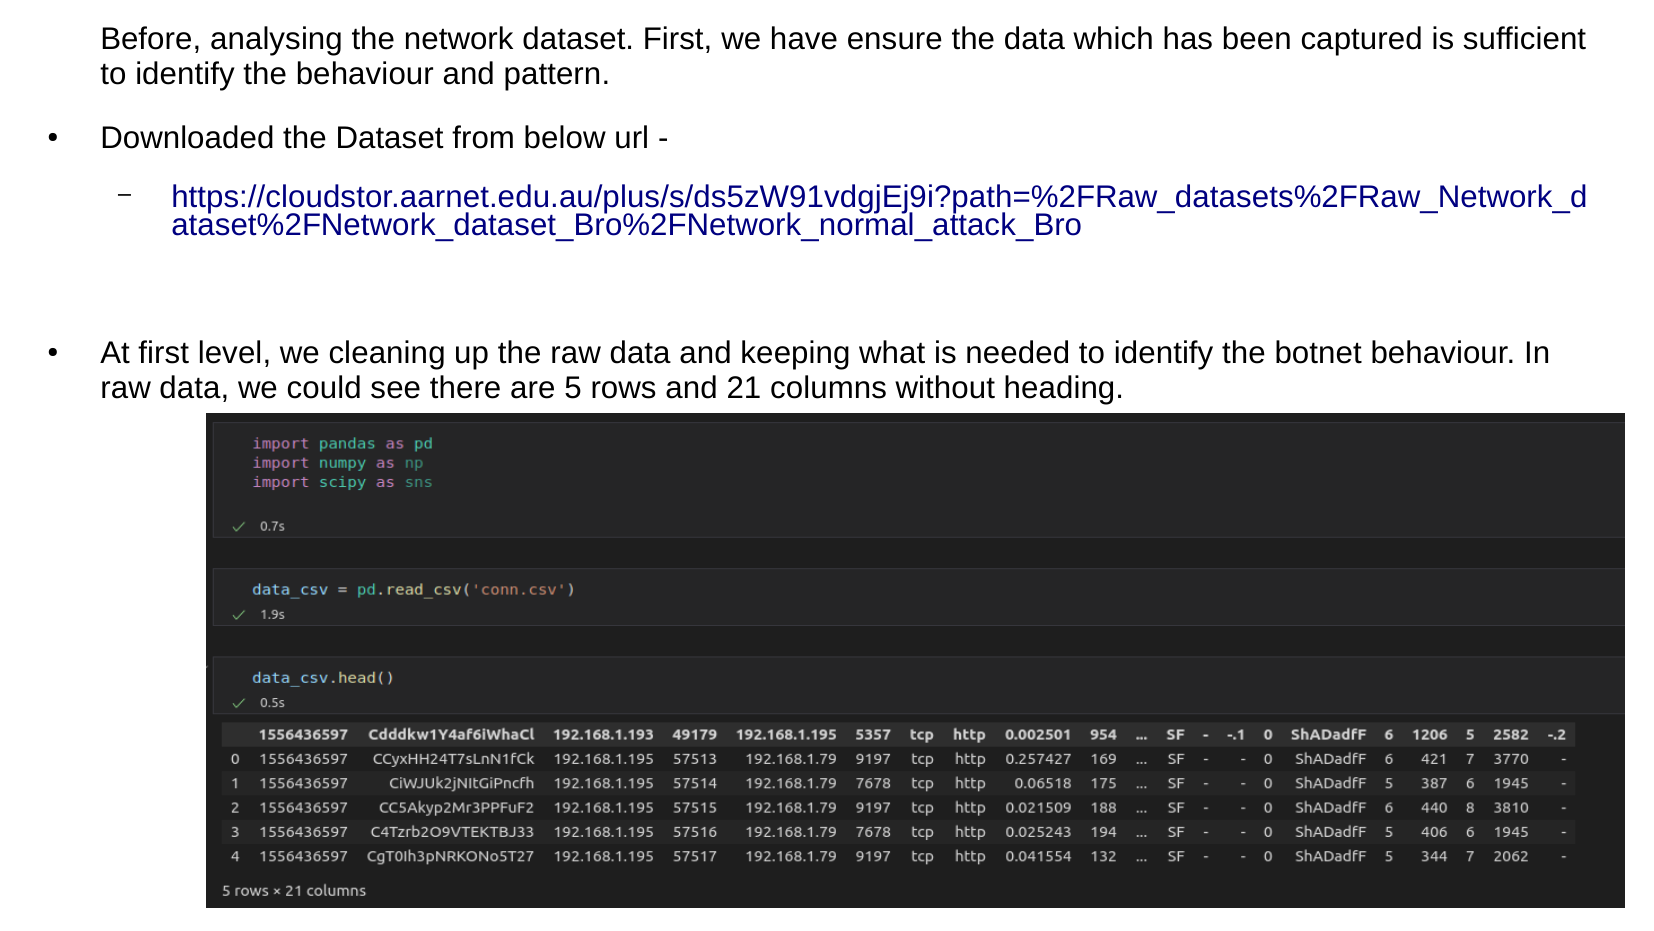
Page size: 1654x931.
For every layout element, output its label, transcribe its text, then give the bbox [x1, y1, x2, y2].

list Before, analysing the network dataset. First, we have ensure the data which has been captured is sufficient to identify the behaviour and pattern. Downloaded the Dataset from below url - https://cloudstor.aarnet.edu.au/plus/s/ds5zW91vdgjEj9i?path=%2FRaw_datasets%2FRaw_Network_dataset%2FNetwork_dataset_Bro%2FNetwork_normal_attack_Bro At first level, we cleaning up the raw data and keeping what is needed to identify the botnet behaviour. In raw data, we could see there are 5 rows and 21 columns without heading. [29, 21, 1595, 886]
picture [206, 413, 1625, 908]
